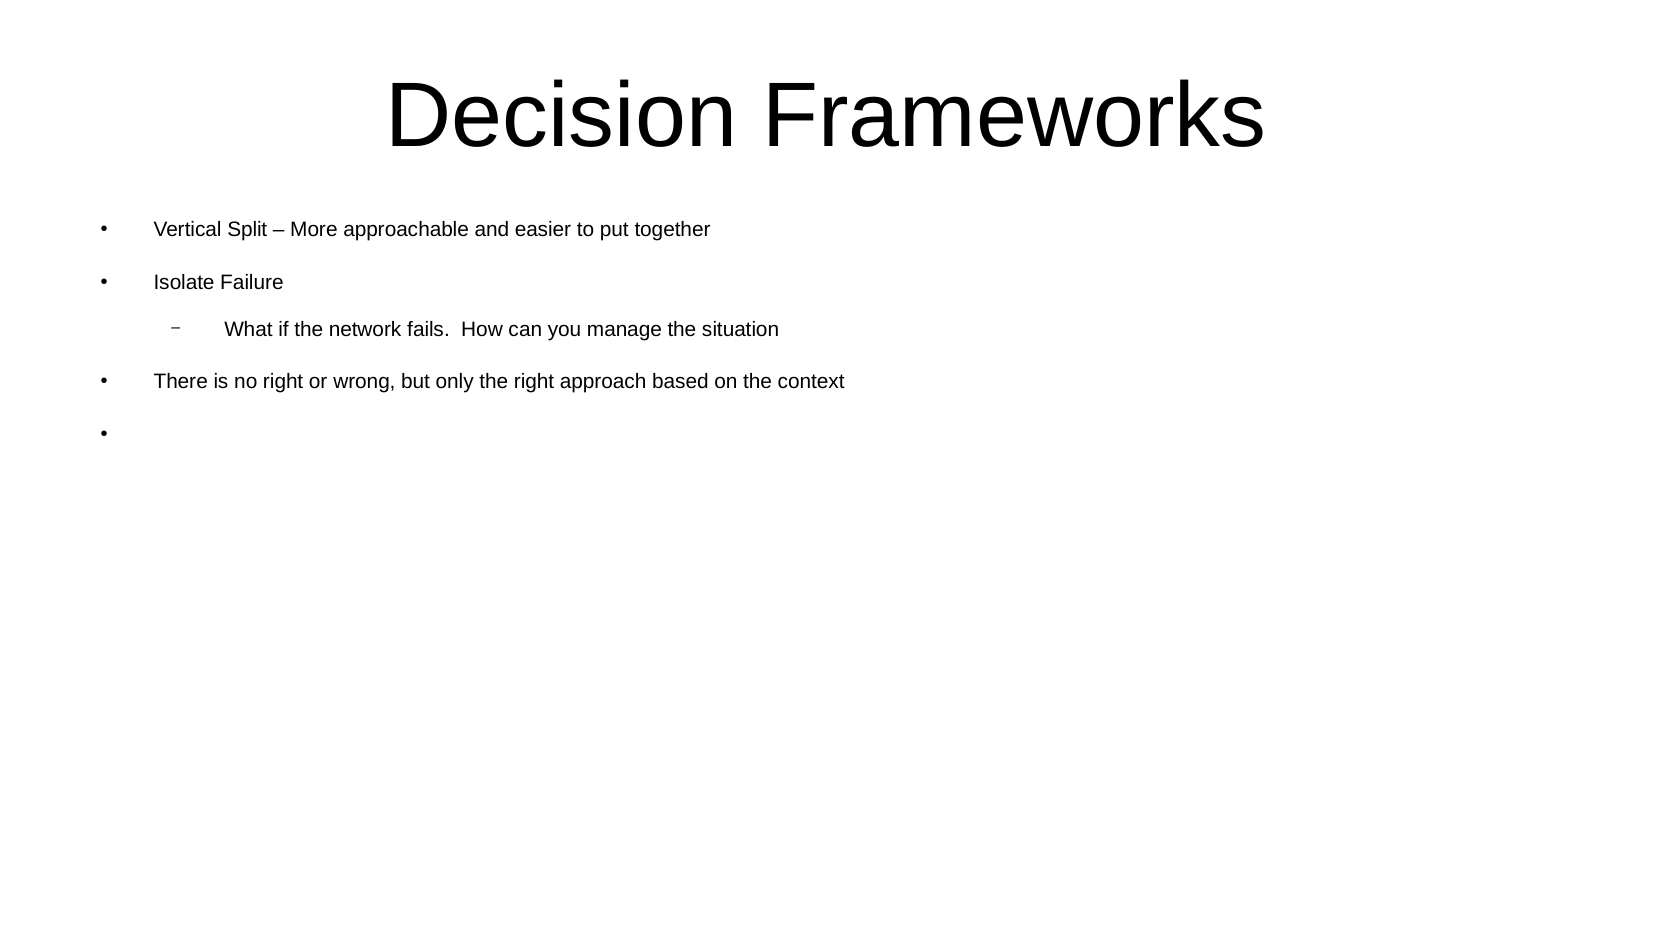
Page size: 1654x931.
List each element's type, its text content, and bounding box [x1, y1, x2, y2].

list Vertical Split – More approachable and easier to put together Isolate Failure What if the network fails. How can you manage the situation There is no right or wrong, but only the right approach based on the context [82, 217, 1621, 901]
title Decision Frameworks [82, 37, 1571, 193]
